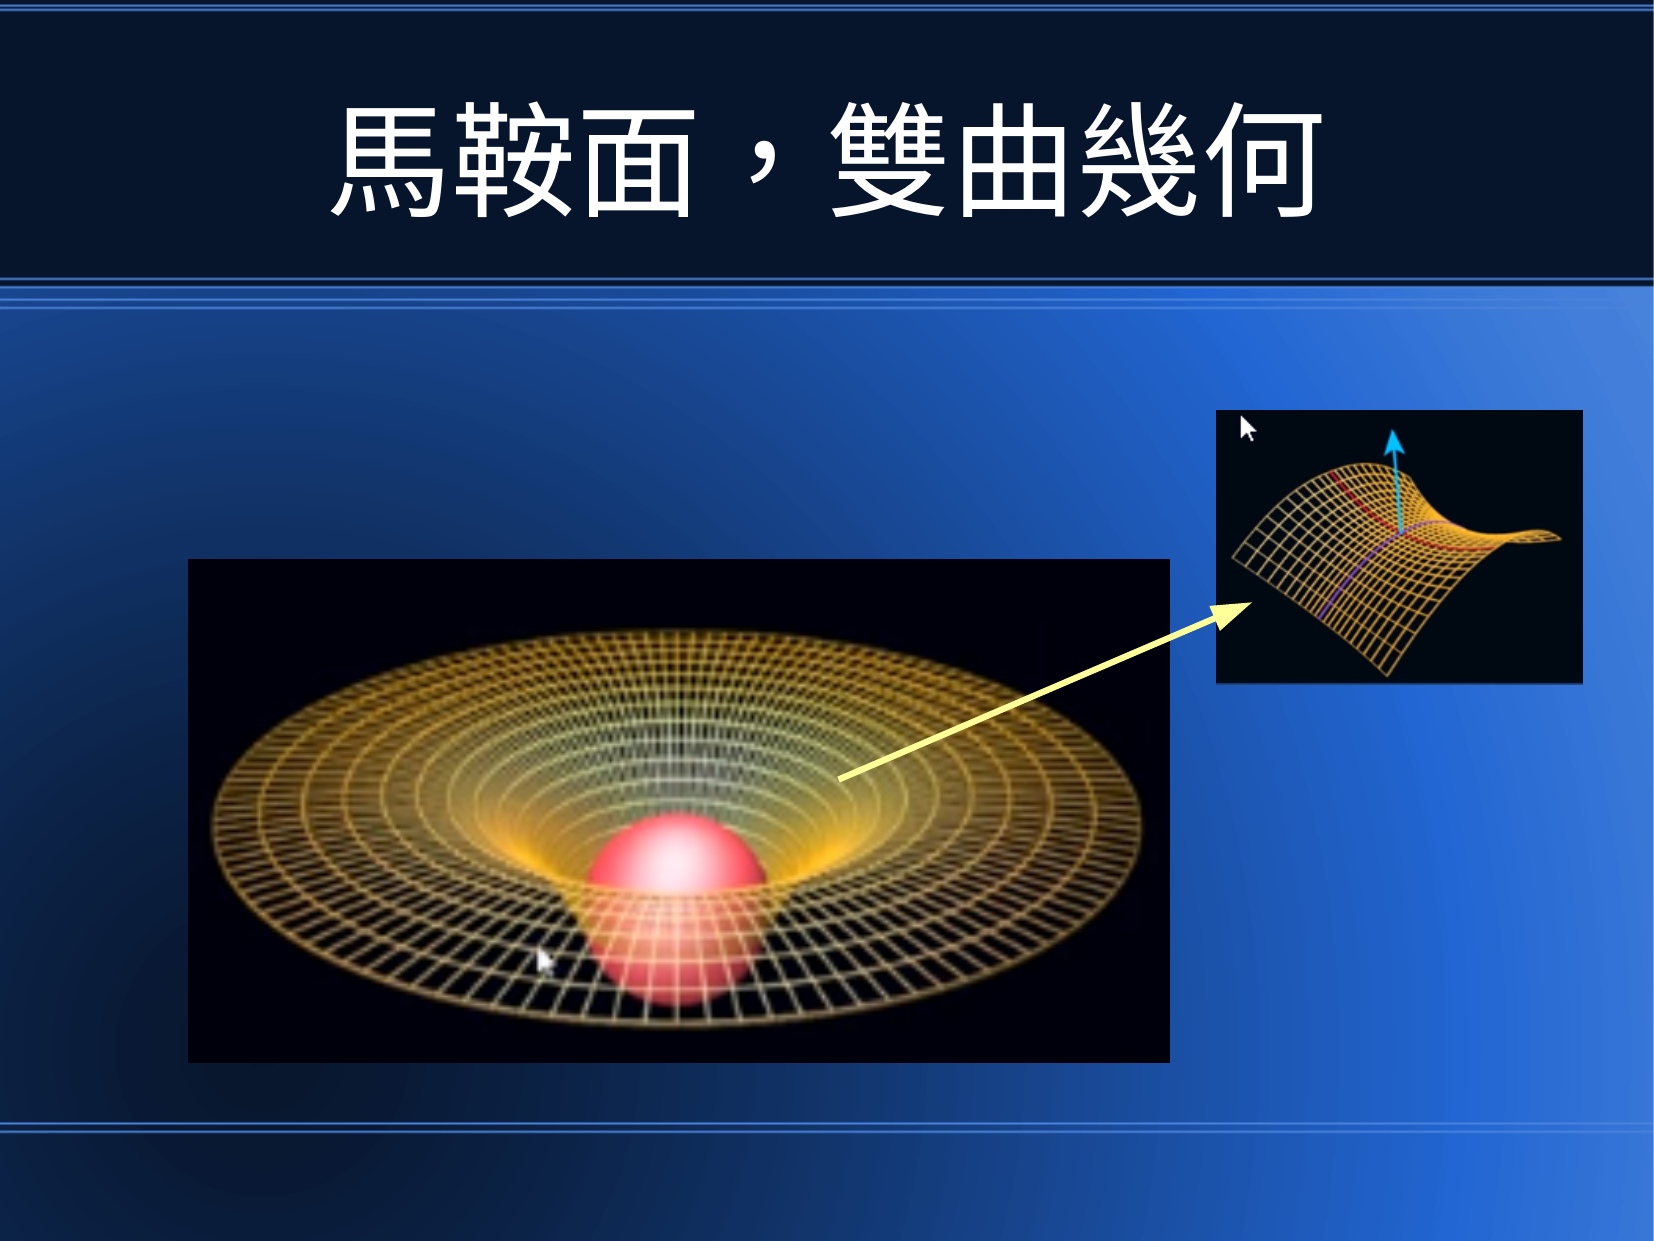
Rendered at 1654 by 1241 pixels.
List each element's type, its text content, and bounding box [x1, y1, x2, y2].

title 馬鞍面，雙曲幾何 [82, 49, 1571, 257]
picture [0, 0, 1654, 1241]
